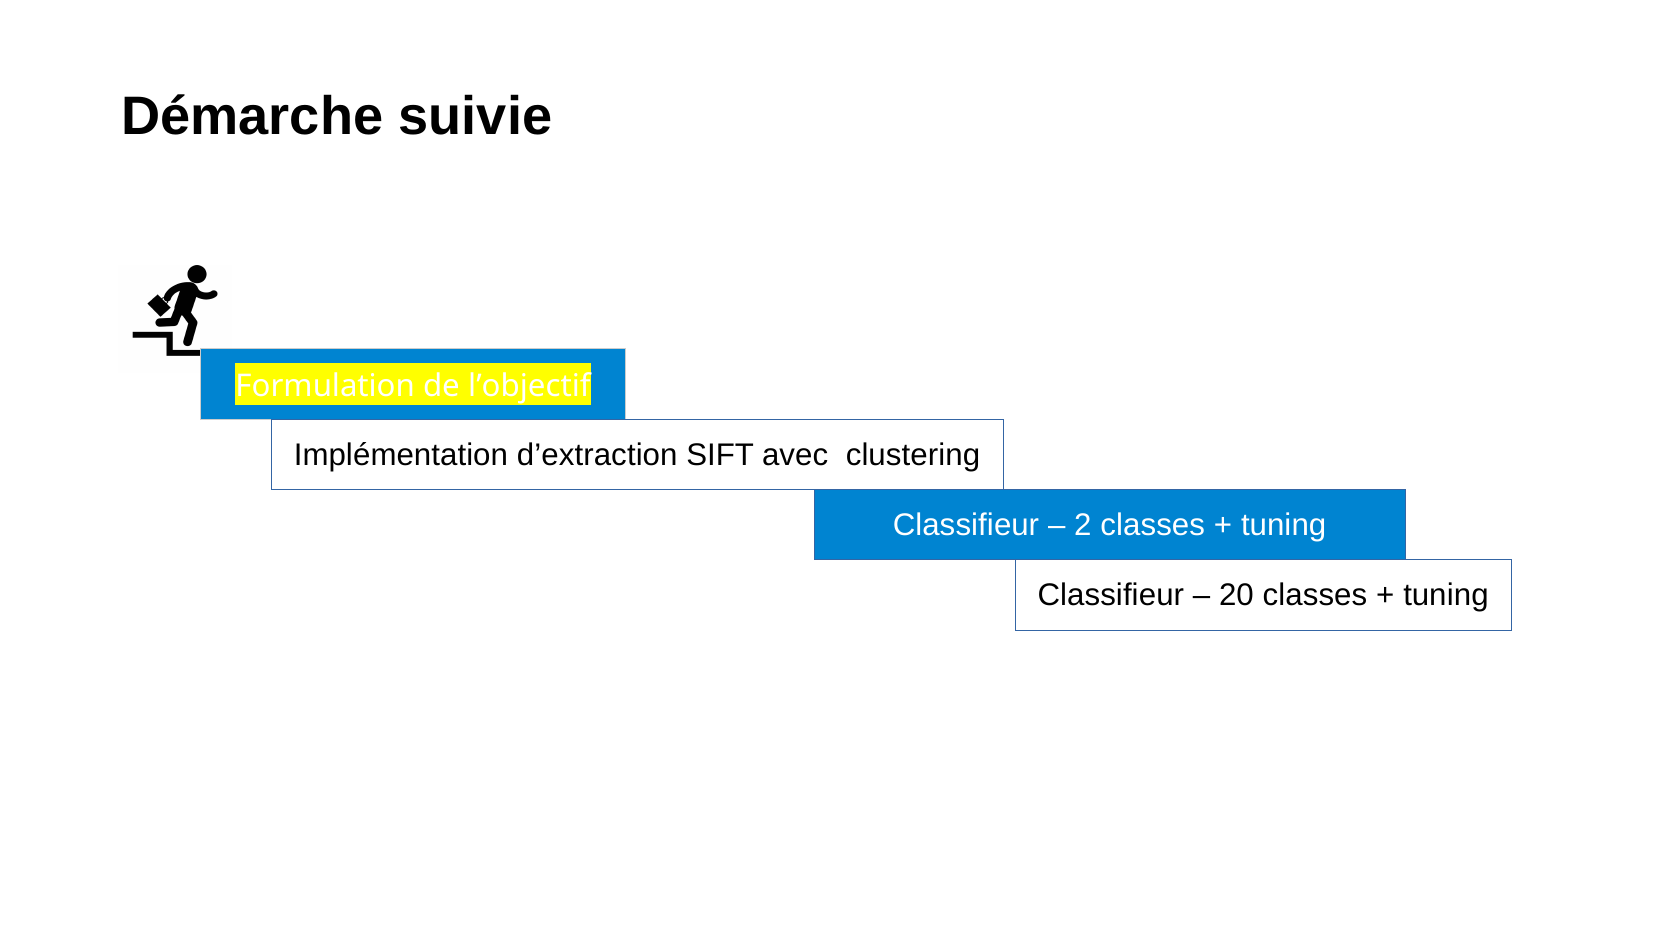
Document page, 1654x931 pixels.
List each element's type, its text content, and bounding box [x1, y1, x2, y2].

text_box Classifieur – 2 classes + tuning [814, 489, 1406, 560]
picture [118, 265, 232, 373]
text_box Démarche suivie [106, 78, 568, 154]
text_box Classifieur – 20 classes + tuning [1015, 559, 1512, 631]
text_box Formulation de l’objectif [200, 348, 626, 420]
text_box Implémentation d’extraction SIFT avec clustering [271, 419, 1004, 490]
